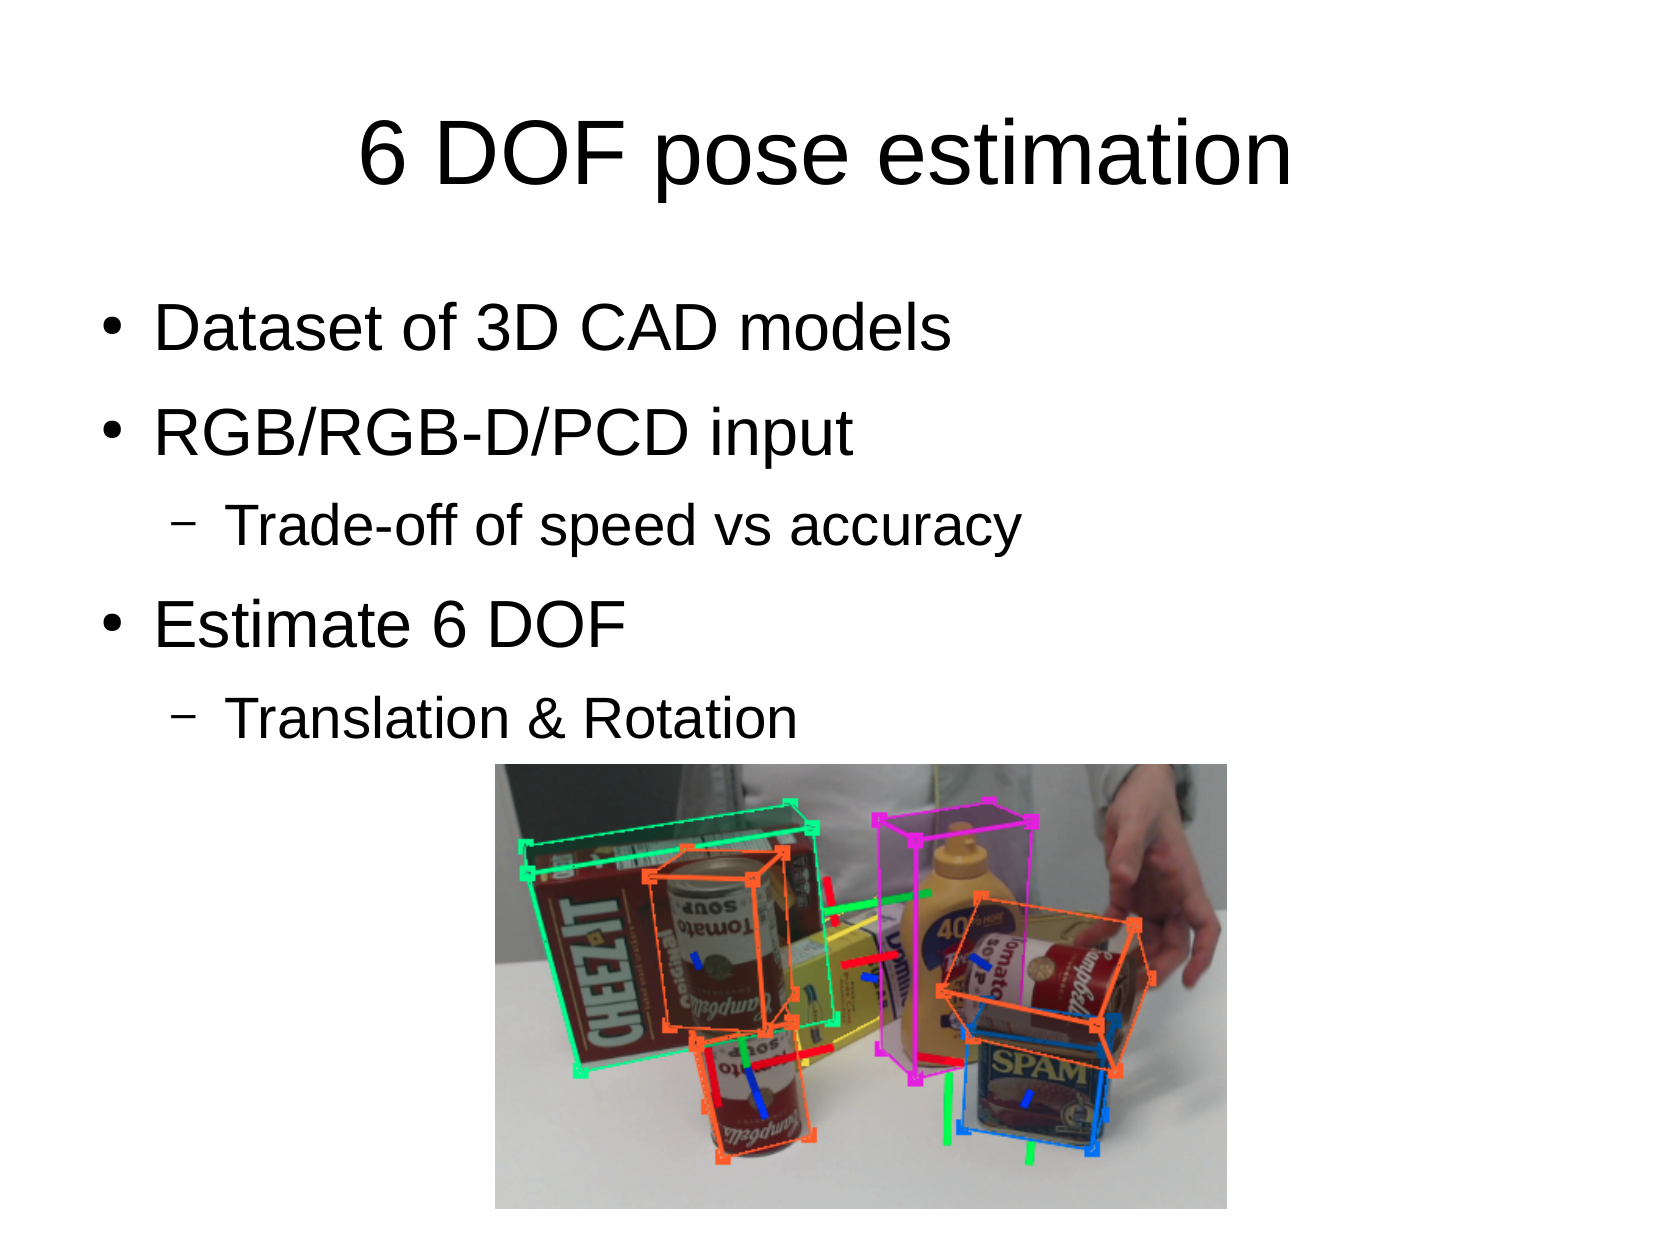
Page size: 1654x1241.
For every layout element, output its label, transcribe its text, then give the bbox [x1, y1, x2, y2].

picture [495, 764, 1227, 1209]
list Dataset of 3D CAD models RGB/RGB-D/PCD input Trade-off of speed vs accuracy Estimate 6 DOF Translation & Rotation [82, 290, 1571, 1010]
title 6 DOF pose estimation [82, 49, 1571, 257]
